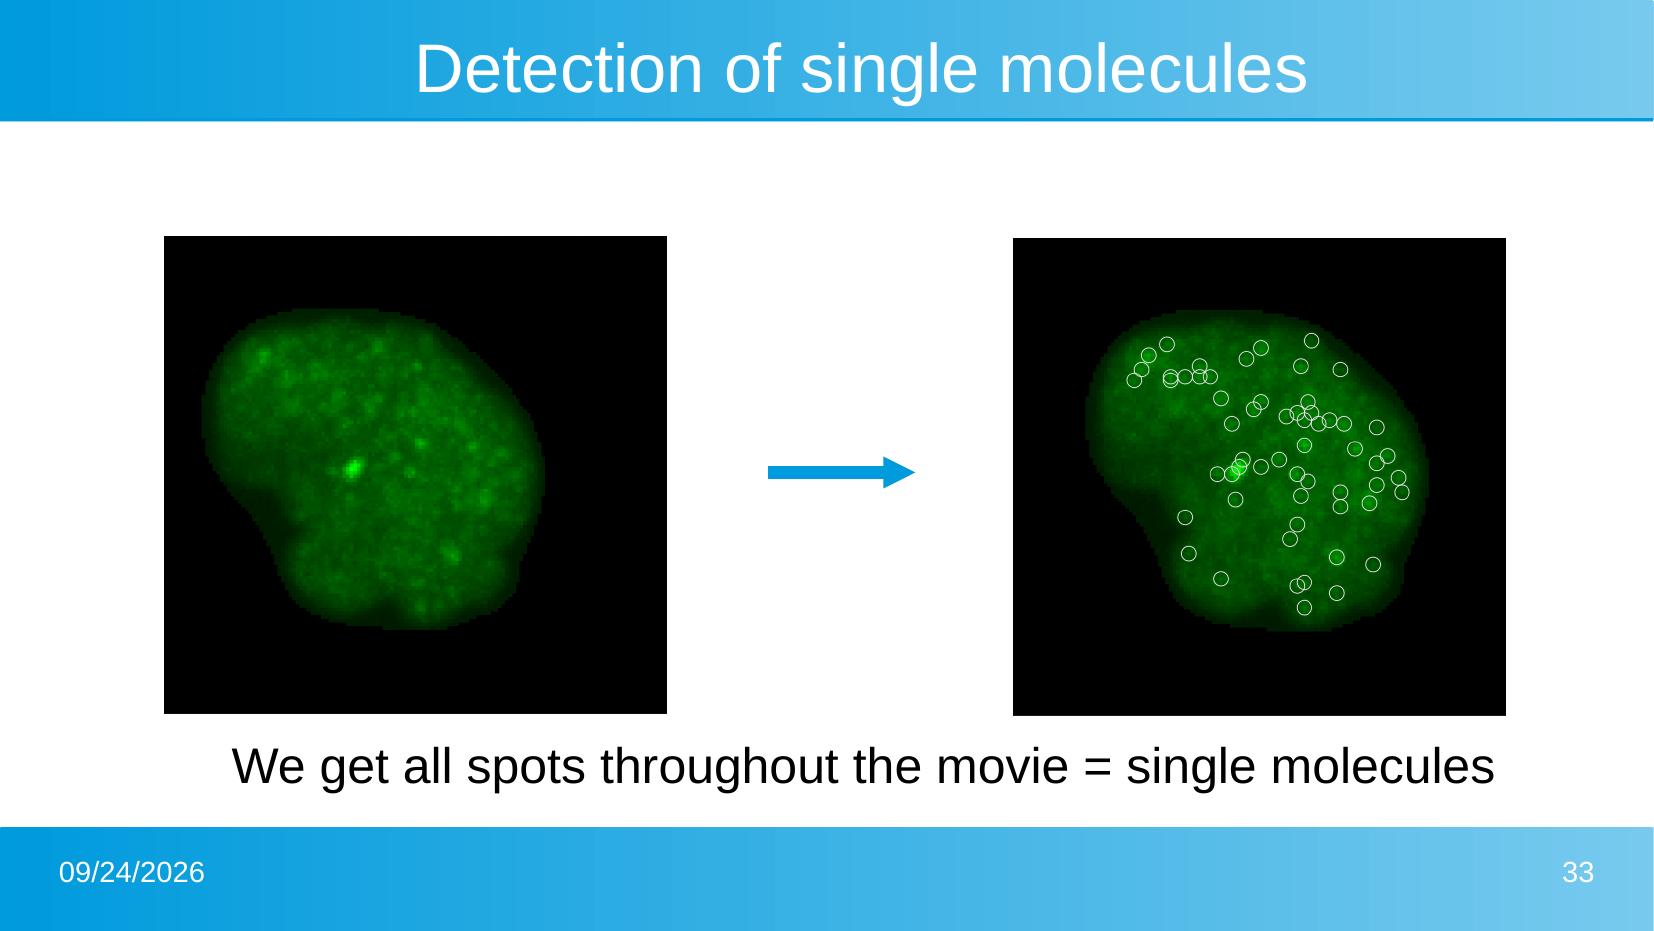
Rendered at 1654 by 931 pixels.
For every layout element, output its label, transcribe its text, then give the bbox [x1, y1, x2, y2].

title Detection of single molecules [59, 29, 1595, 108]
list We get all spots throughout the movie = single molecules [177, 738, 1565, 827]
picture [1013, 238, 1506, 716]
picture [164, 236, 667, 714]
